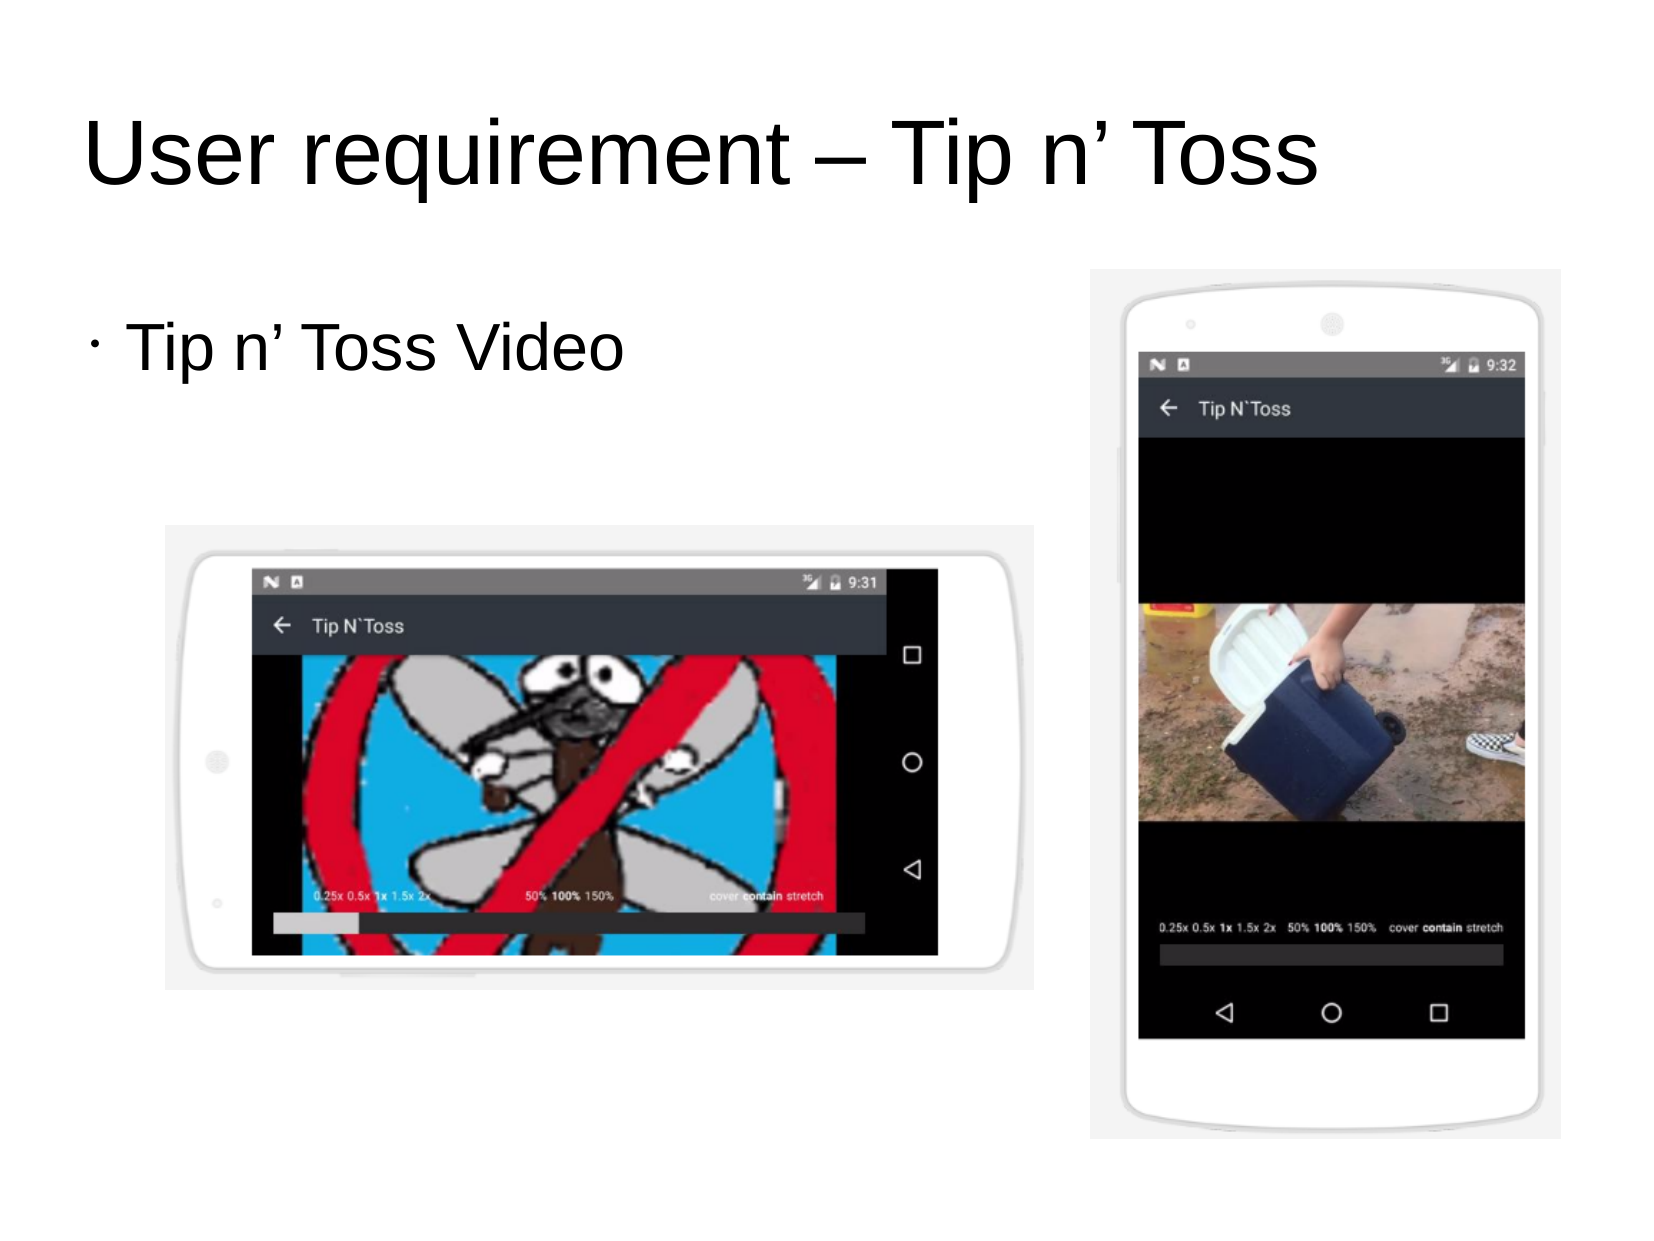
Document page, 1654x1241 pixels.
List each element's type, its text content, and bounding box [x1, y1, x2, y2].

title User requirement – Tip n’ Toss [82, 49, 1571, 257]
picture [165, 525, 1034, 991]
text_box Tip n’ Toss Video [90, 309, 1090, 1030]
picture [1090, 269, 1561, 1139]
